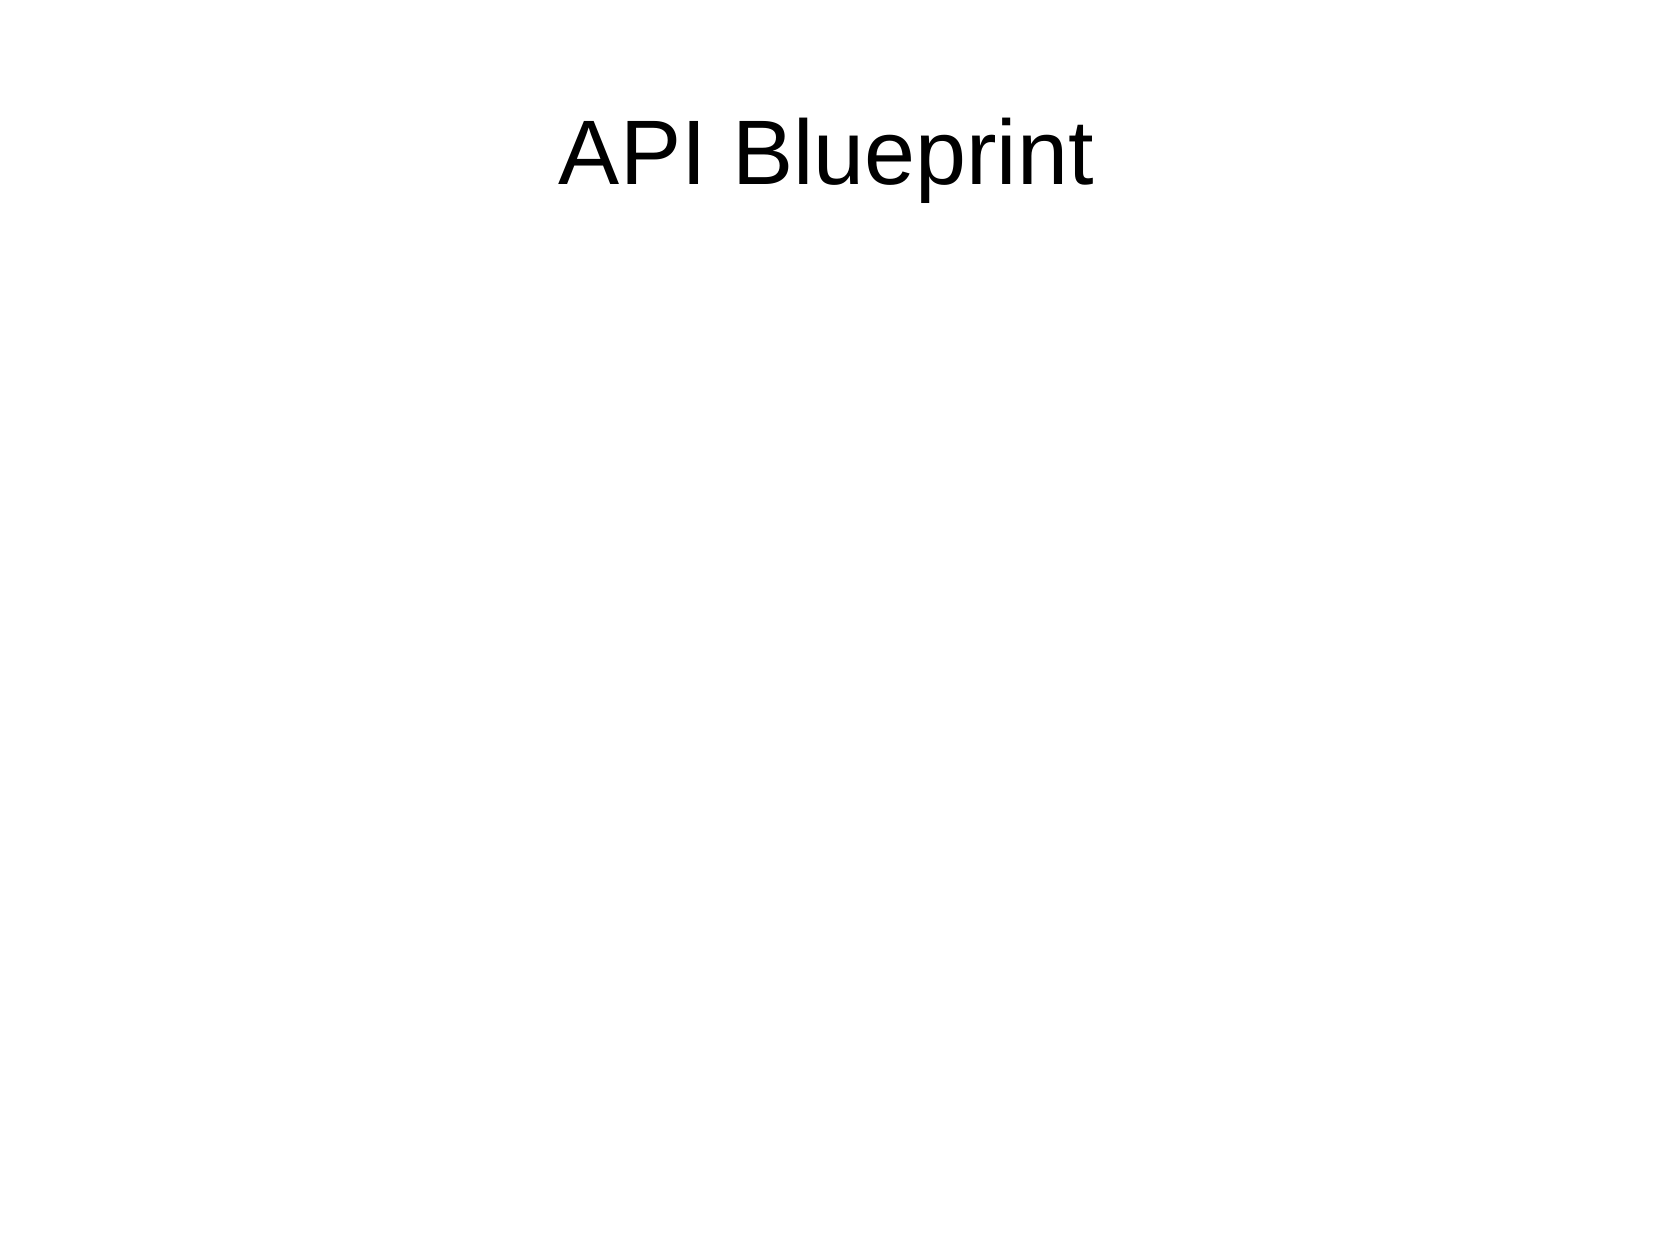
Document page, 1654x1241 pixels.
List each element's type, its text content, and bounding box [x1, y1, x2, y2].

title API Blueprint [82, 49, 1571, 257]
